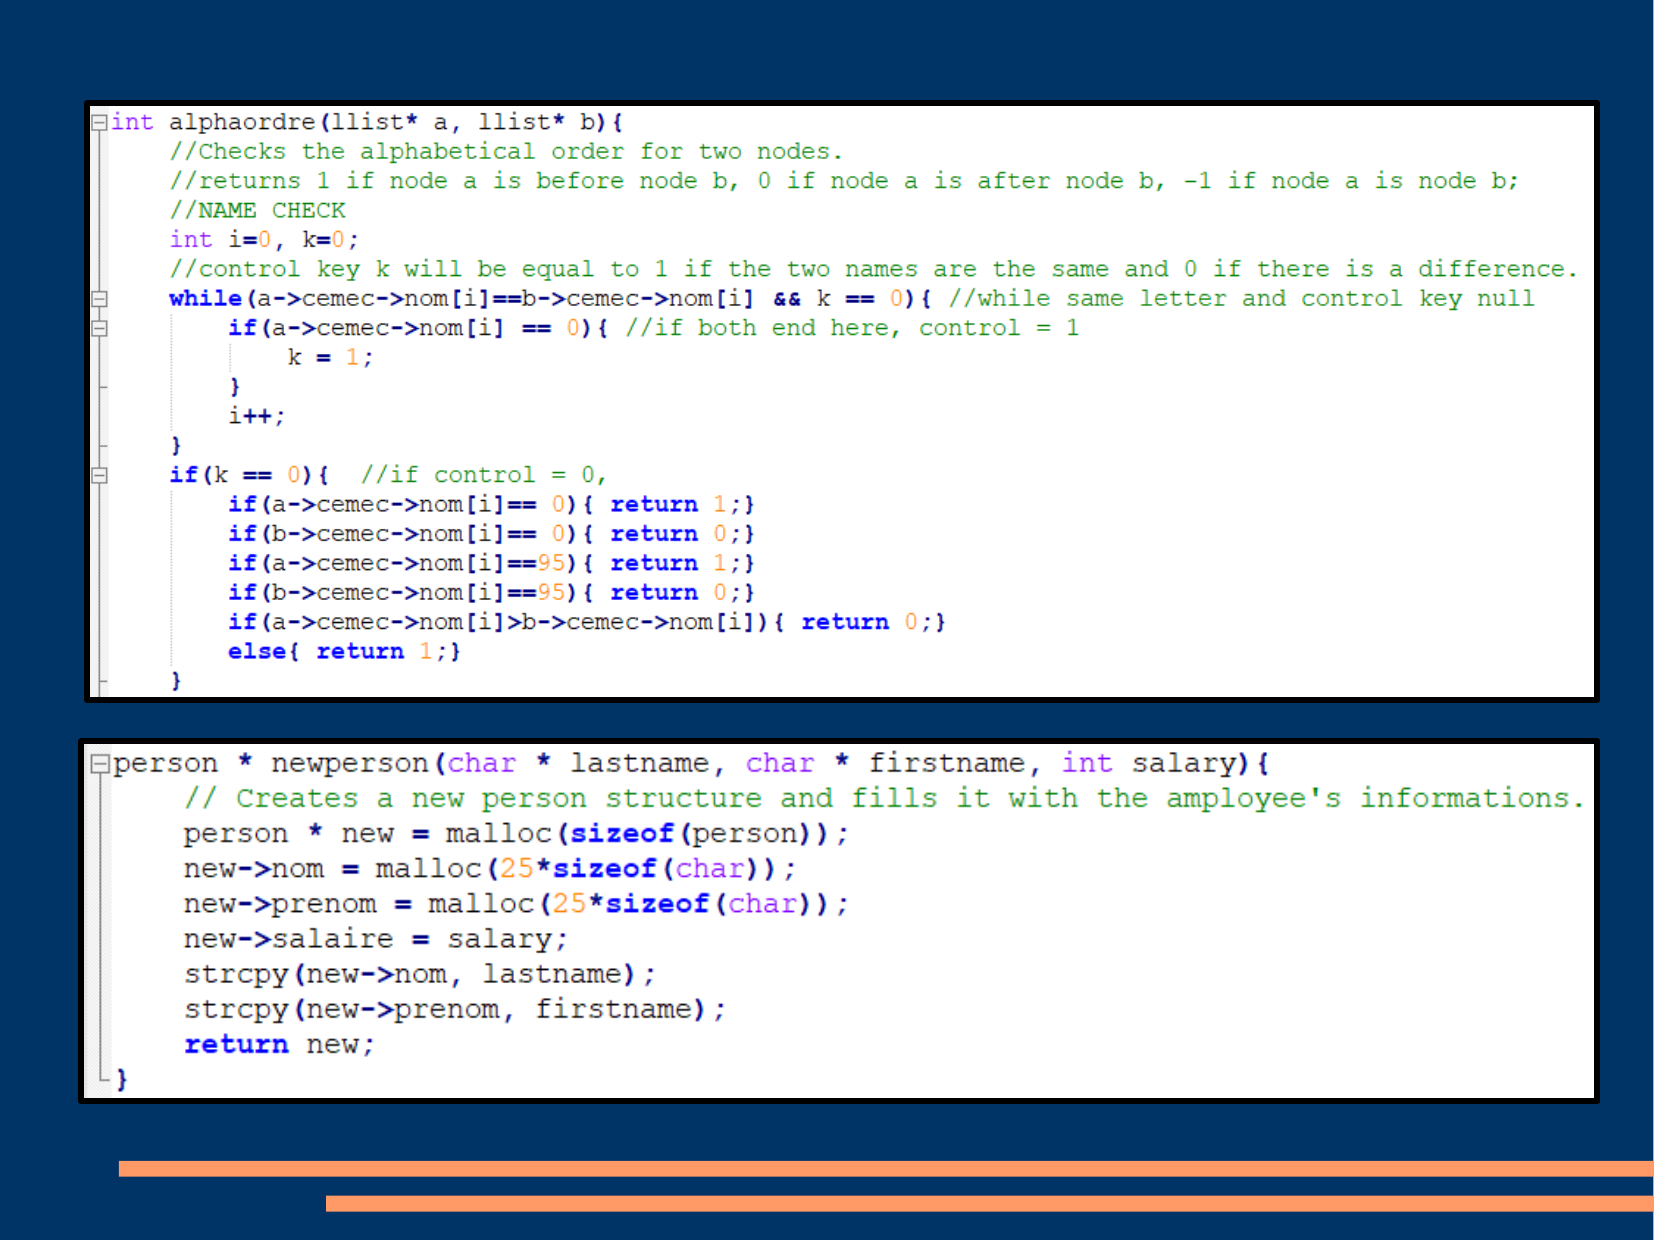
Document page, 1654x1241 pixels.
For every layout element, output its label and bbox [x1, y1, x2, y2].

picture [84, 744, 1595, 1099]
picture [90, 106, 1595, 697]
